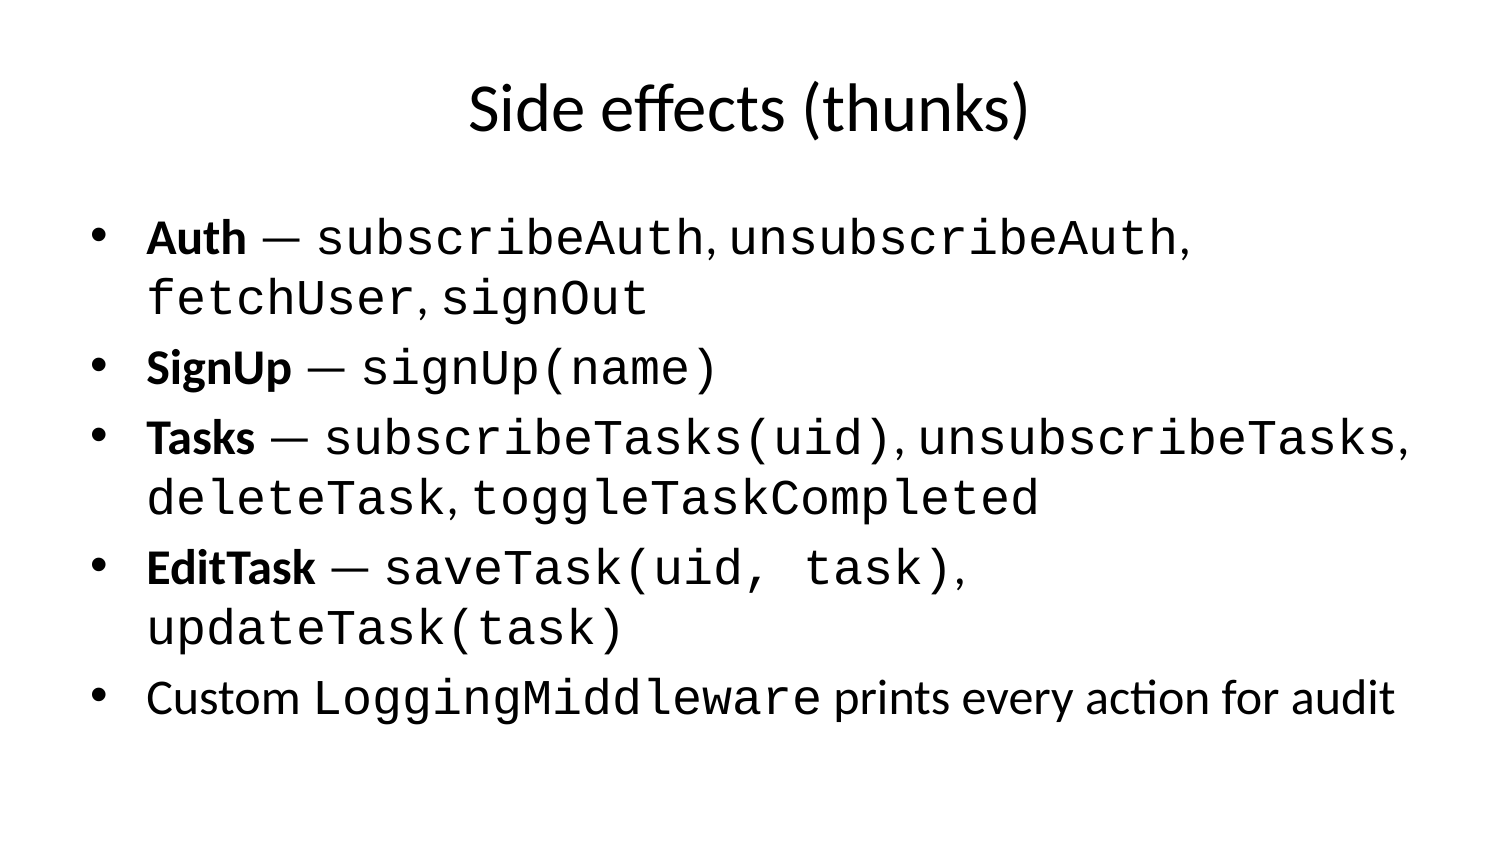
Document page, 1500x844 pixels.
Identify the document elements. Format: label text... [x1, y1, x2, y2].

list Auth — subscribeAuth, unsubscribeAuth, fetchUser, signOut SignUp — signUp(name) Tasks — subscribeTasks(uid), unsubscribeTasks, deleteTask, toggleTaskCompleted EditTask — saveTask(uid, task), updateTask(task) Custom LoggingMiddleware prints every action for audit [75, 196, 1425, 754]
title Side effects (thunks) [75, 33, 1425, 175]
